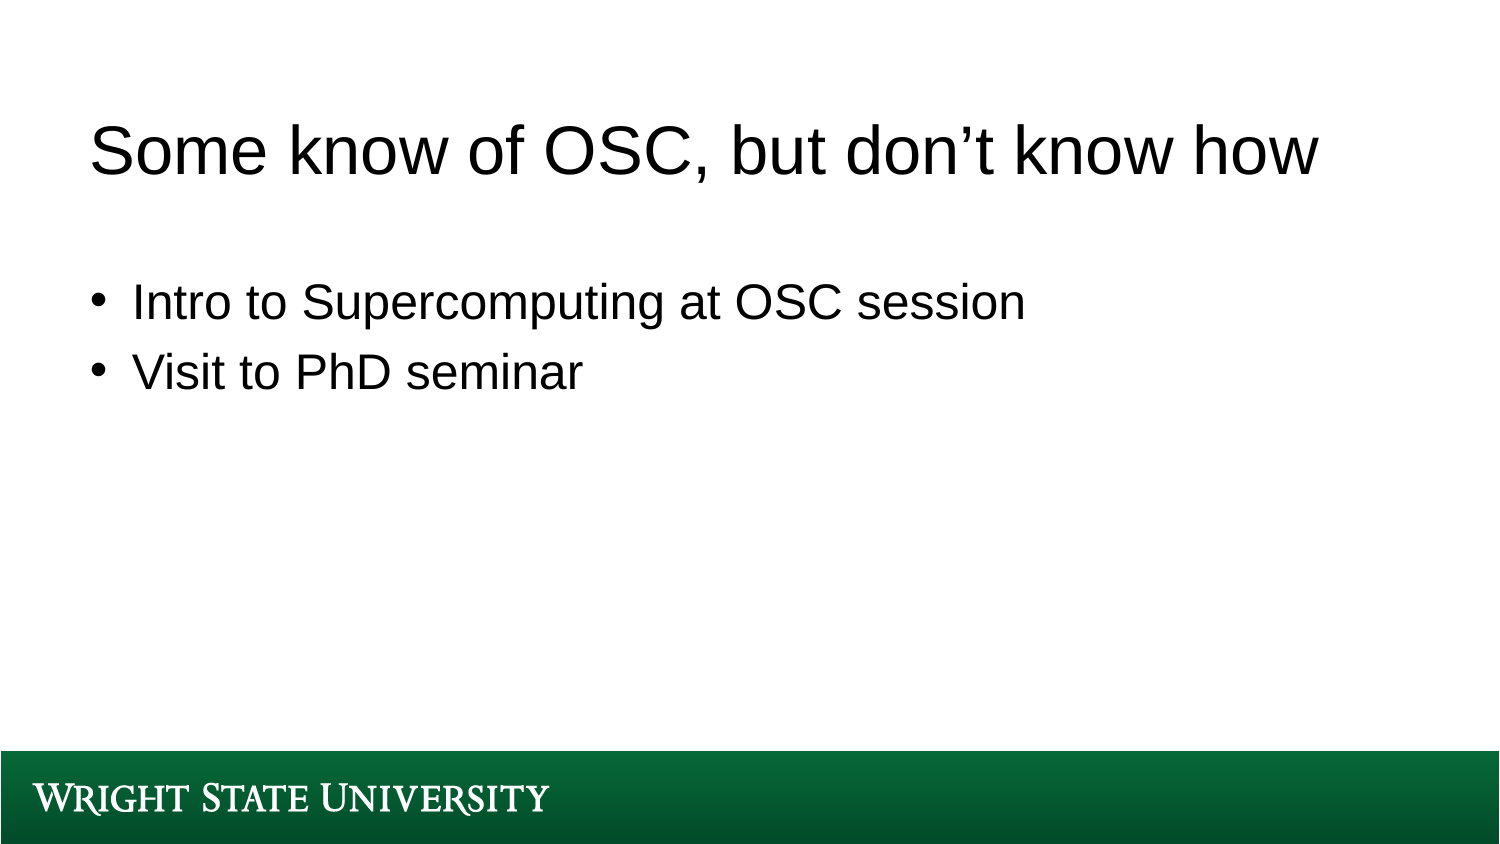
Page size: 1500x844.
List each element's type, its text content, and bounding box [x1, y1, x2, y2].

title Some know of OSC, but don’t know how [75, 98, 1425, 240]
picture [1, 0, 1499, 844]
list Intro to Supercomputing at OSC session Visit to PhD seminar [75, 261, 1425, 719]
